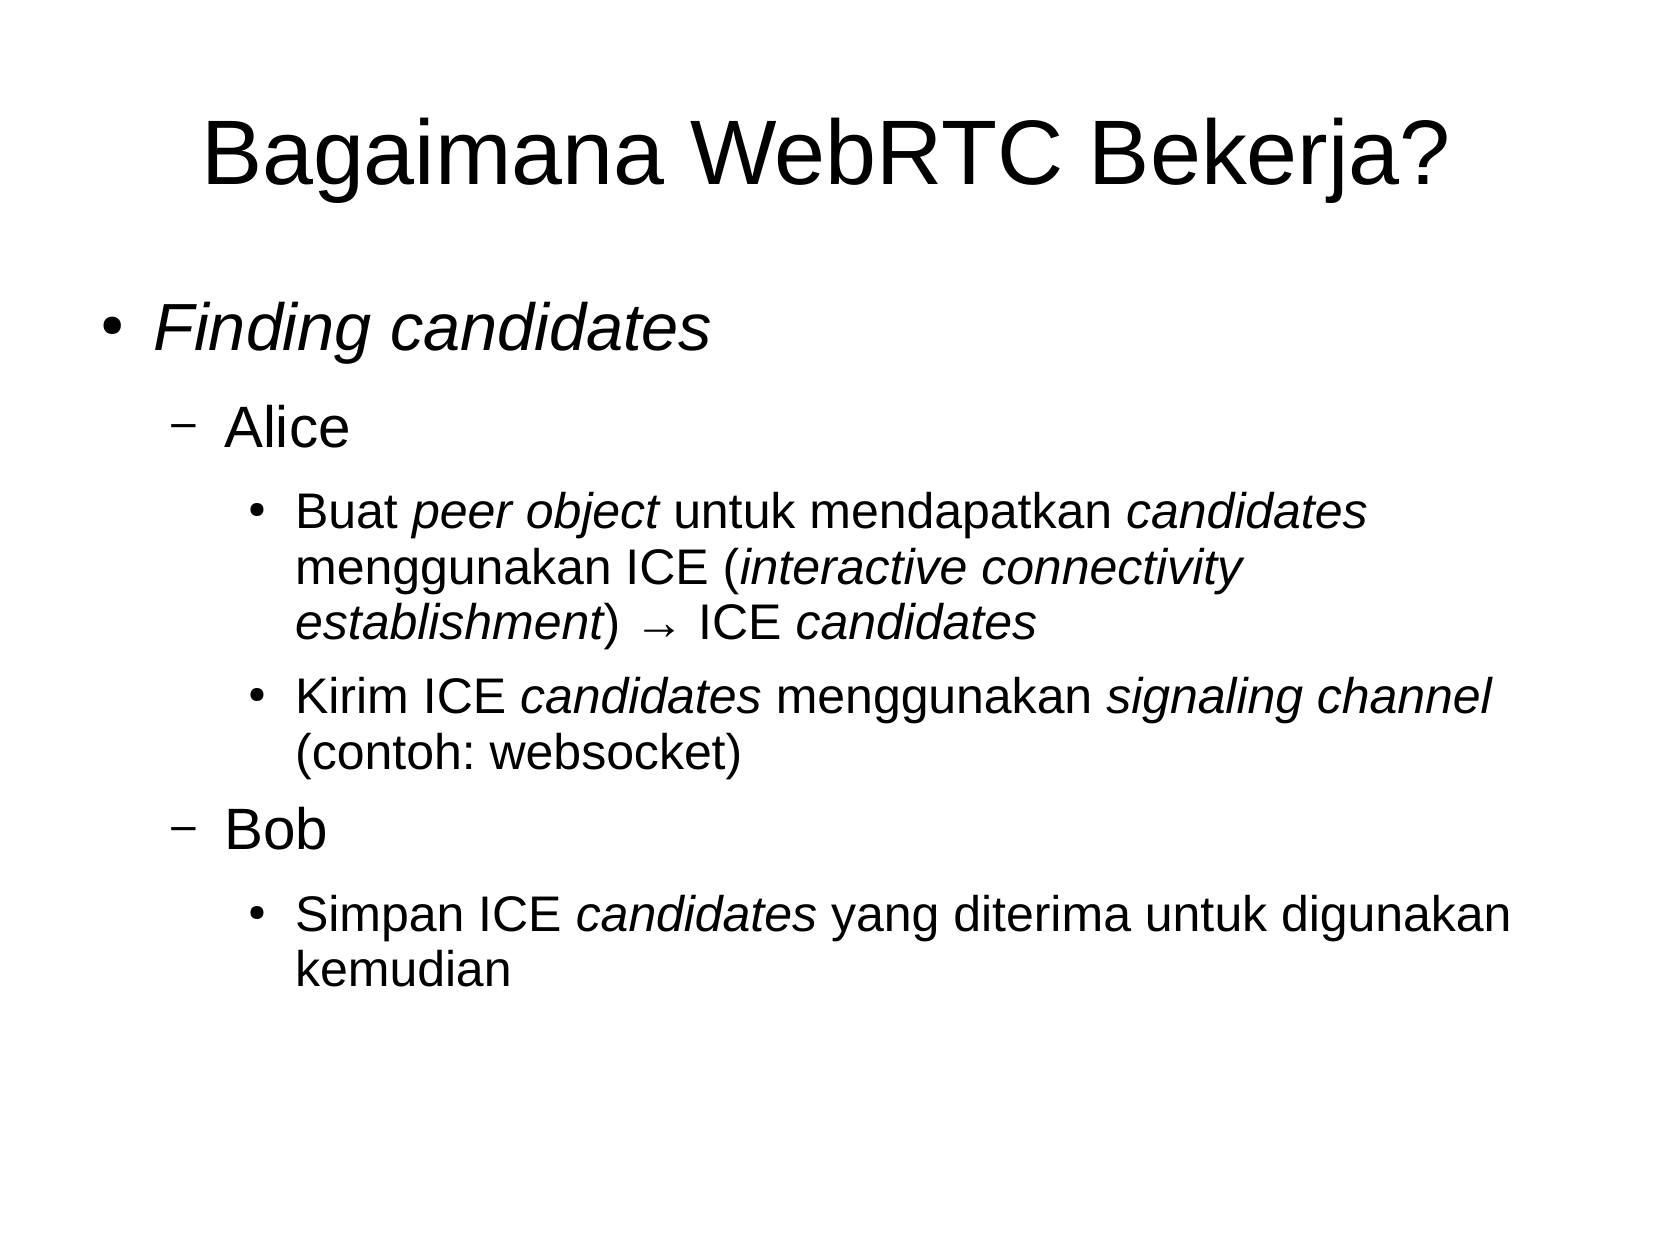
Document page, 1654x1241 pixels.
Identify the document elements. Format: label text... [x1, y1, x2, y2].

list Finding candidates Alice Buat peer object untuk mendapatkan candidates menggunakan ICE (interactive connectivity establishment) → ICE candidates Kirim ICE candidates menggunakan signaling channel (contoh: websocket) Bob Simpan ICE candidates yang diterima untuk digunakan kemudian [82, 290, 1571, 1010]
title Bagaimana WebRTC Bekerja? [82, 49, 1571, 257]
